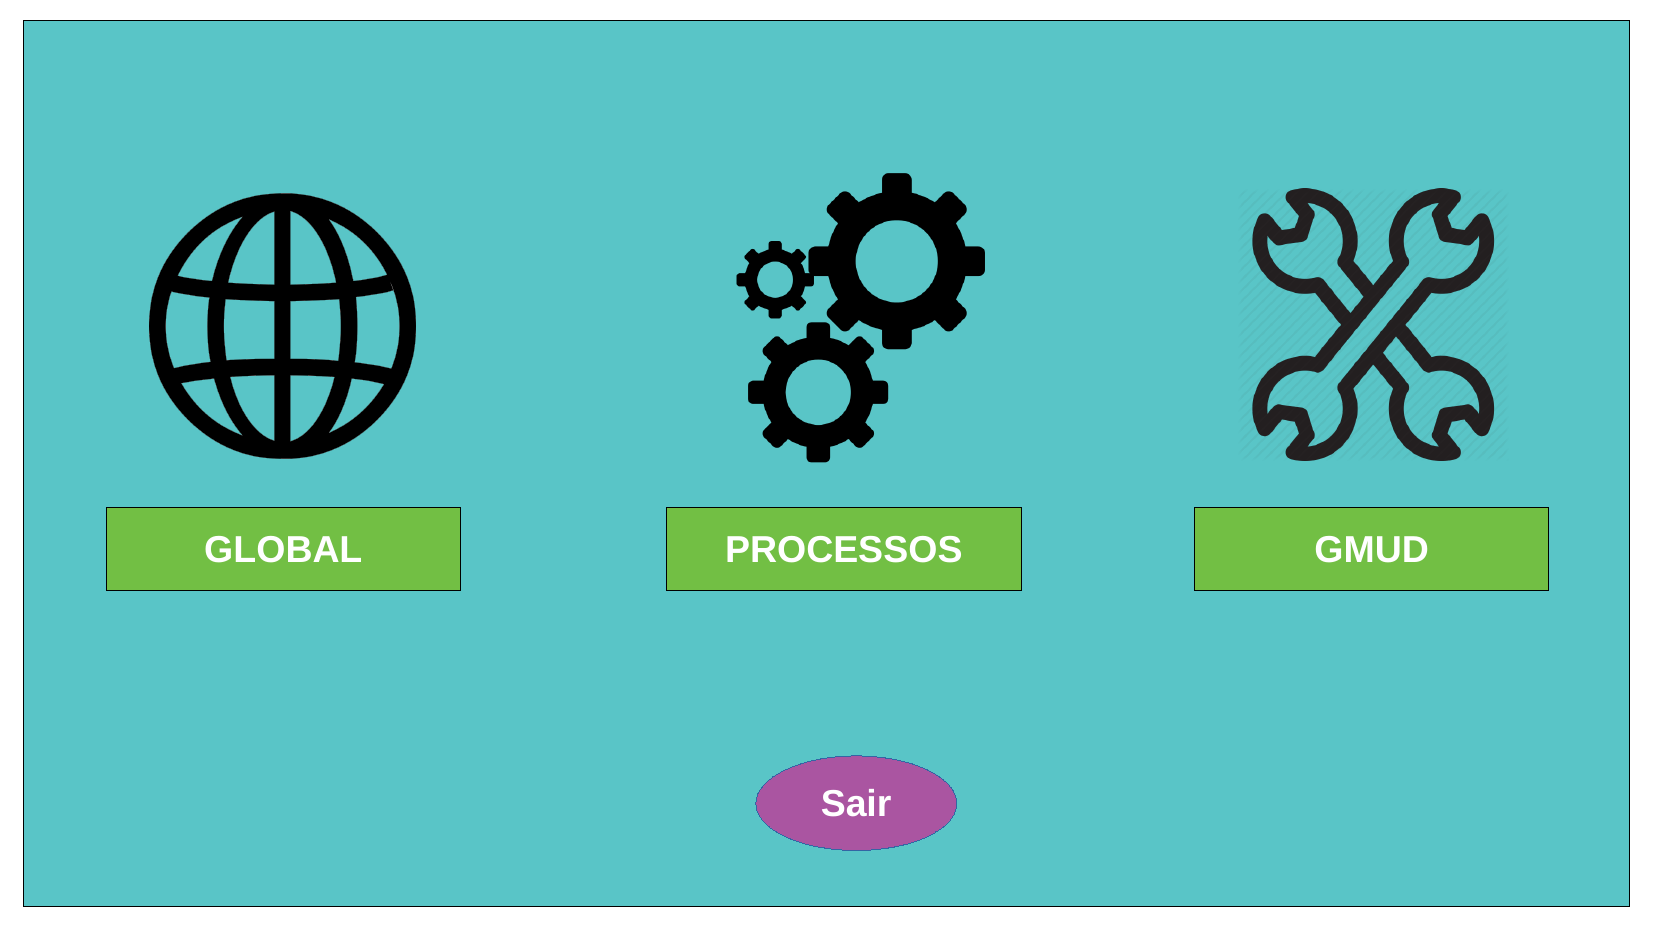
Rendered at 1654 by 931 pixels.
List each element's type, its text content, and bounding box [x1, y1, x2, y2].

text_box GLOBAL [106, 507, 461, 591]
text_box PROCESSOS [666, 507, 1022, 591]
text_box [23, 20, 1630, 907]
picture [714, 171, 1007, 464]
picture [149, 193, 416, 459]
text_box GMUD [1194, 507, 1549, 591]
picture [1237, 188, 1509, 461]
text_box Sair [755, 755, 957, 851]
